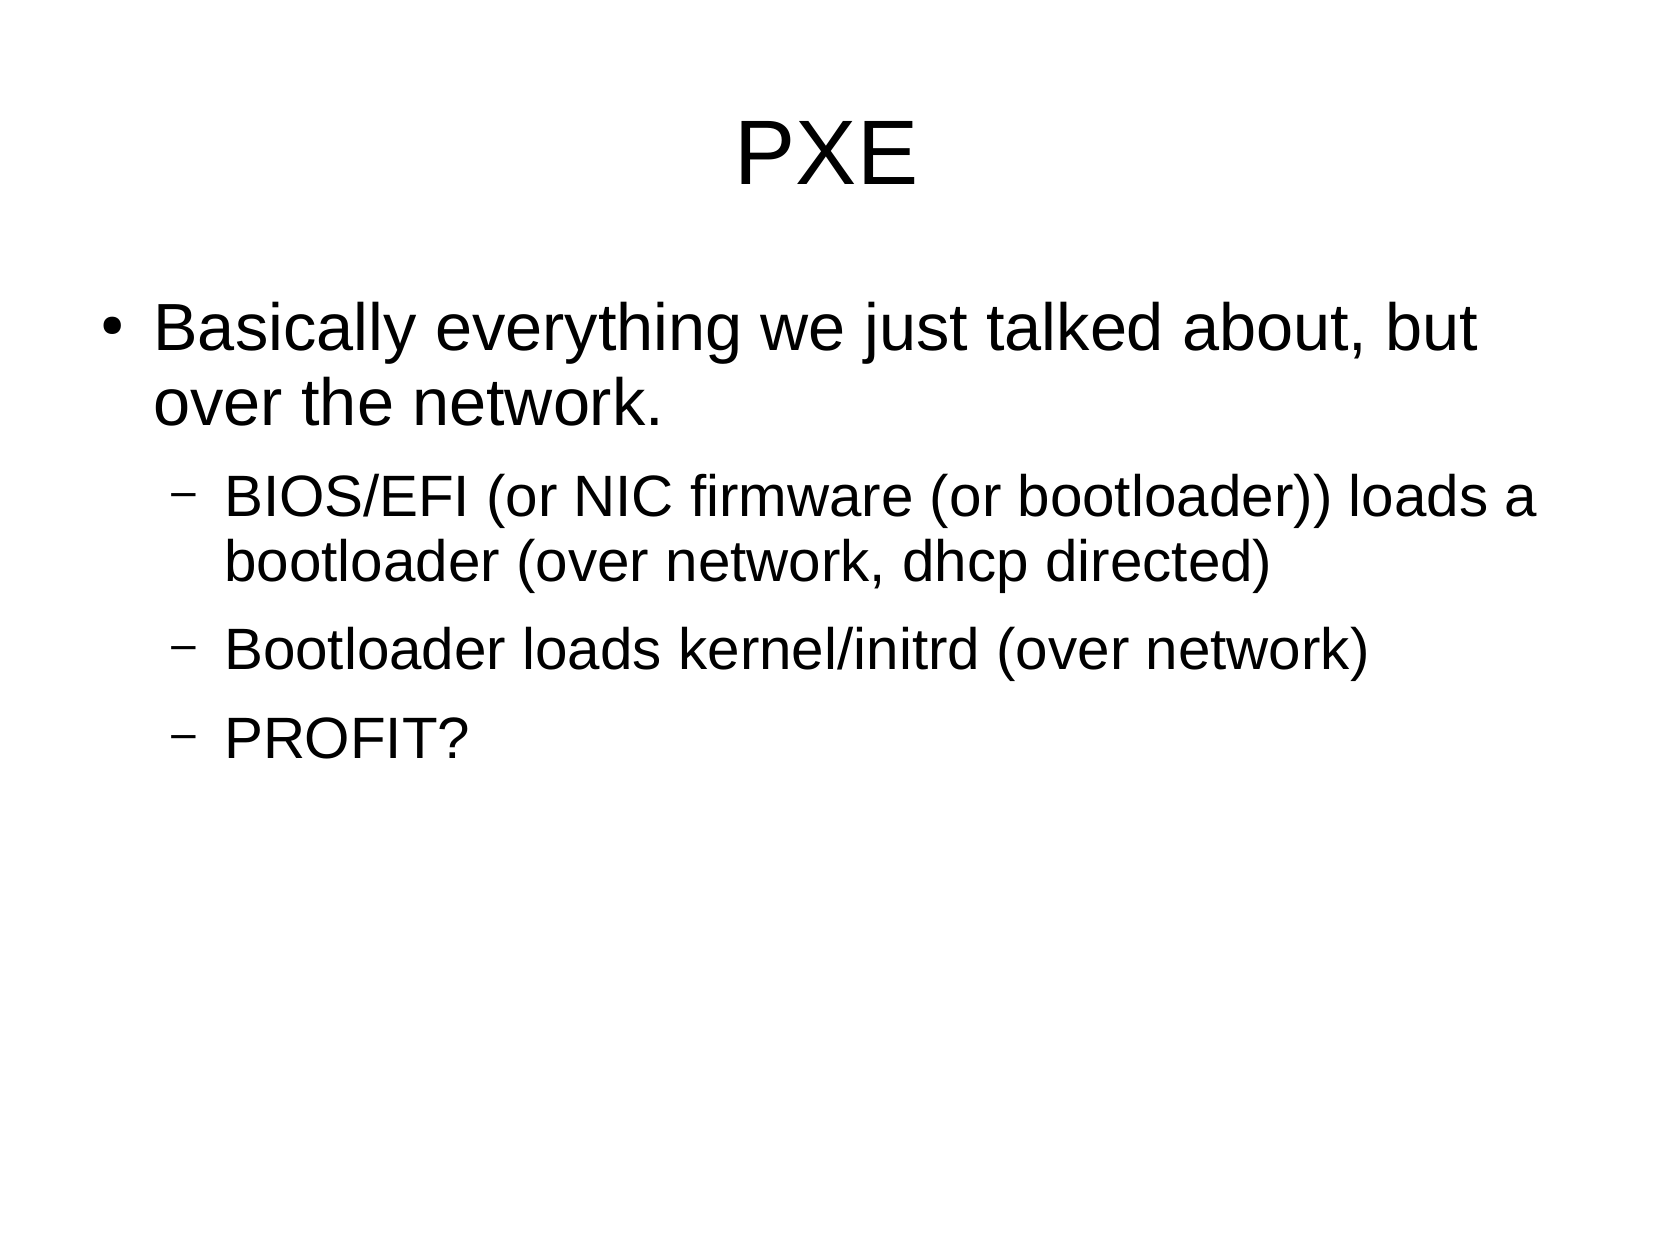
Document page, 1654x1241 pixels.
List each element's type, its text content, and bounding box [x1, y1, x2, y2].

title PXE [82, 49, 1571, 257]
list Basically everything we just talked about, but over the network. BIOS/EFI (or NIC firmware (or bootloader)) loads a bootloader (over network, dhcp directed) Bootloader loads kernel/initrd (over network) PROFIT? [82, 290, 1571, 1010]
